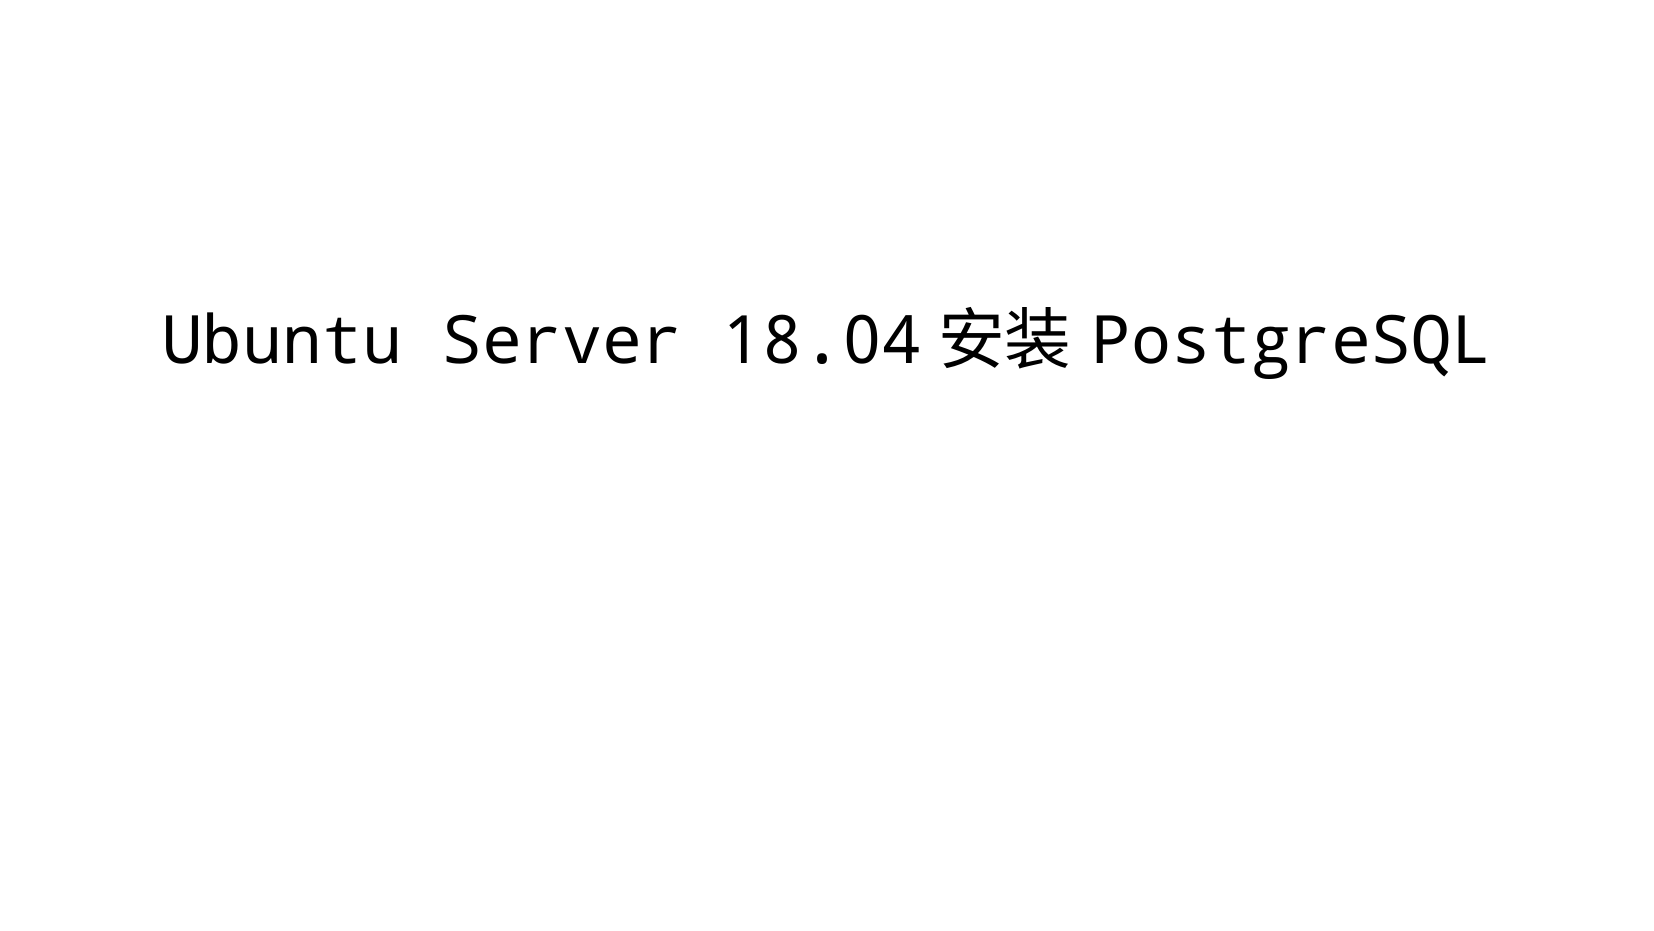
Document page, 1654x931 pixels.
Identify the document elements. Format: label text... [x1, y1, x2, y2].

subtitle Ubuntu Server 18.04安装PostgreSQL [82, 37, 1571, 632]
